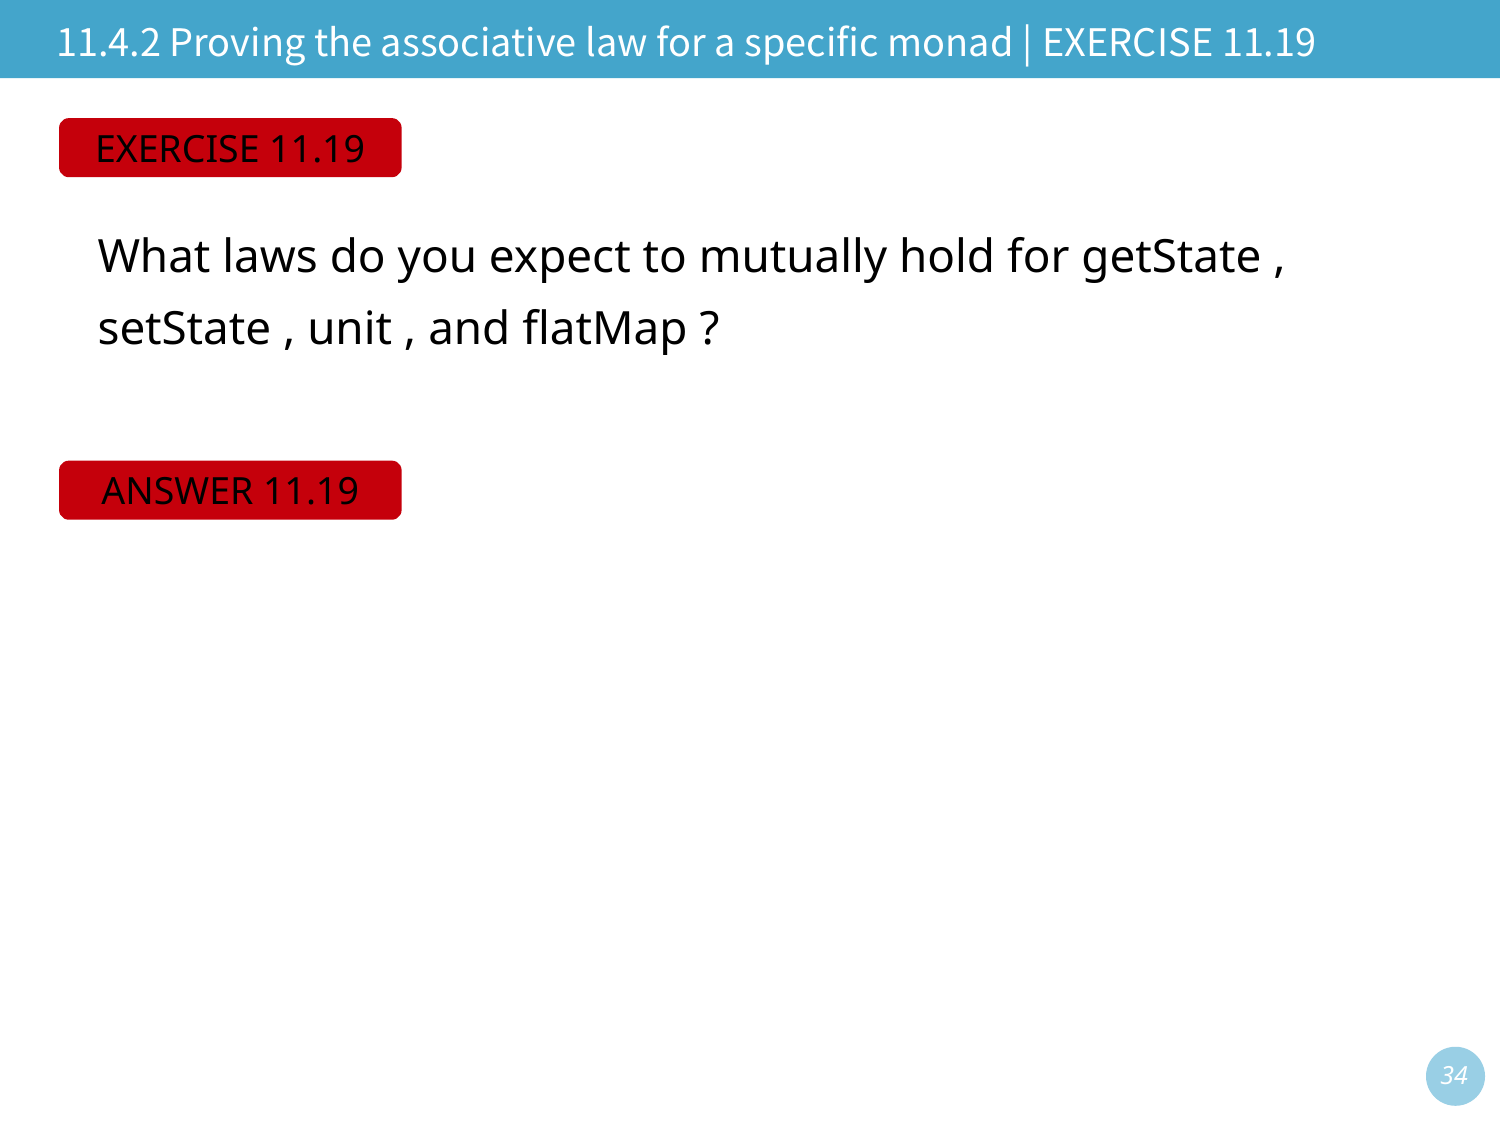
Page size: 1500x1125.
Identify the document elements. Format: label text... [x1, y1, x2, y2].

text_box What laws do you expect to mutually hold for getState , setState , unit , and flatMap ? [82, 206, 1441, 390]
text_box ANSWER 11.19 [59, 460, 402, 520]
text_box EXERCISE 11.19 [59, 118, 402, 178]
title 11.4.2 Proving the associative law for a specific monad | EXERCISE 11.19 [41, 7, 1392, 76]
slide_number <number> [1424, 1046, 1484, 1107]
